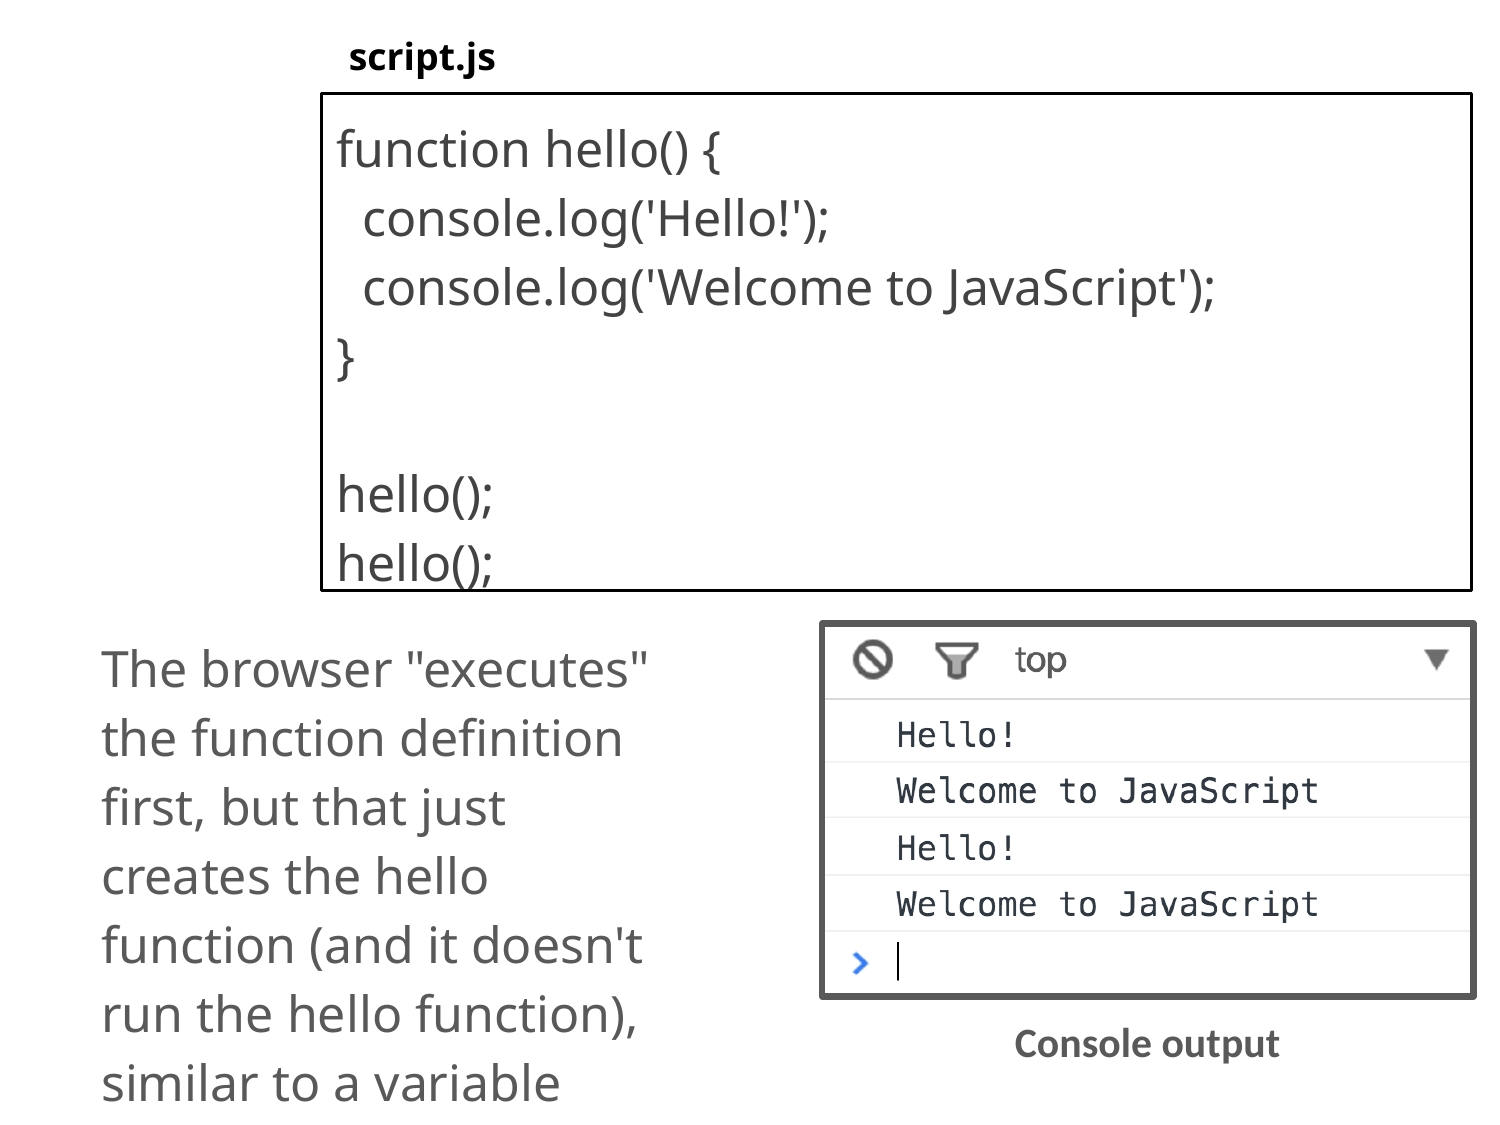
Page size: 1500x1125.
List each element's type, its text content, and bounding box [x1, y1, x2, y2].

list The browser "executes" the function definition first, but that just creates the hello function (and it doesn't run the hello function), similar to a variable declaration. [86, 613, 697, 981]
picture [825, 626, 1471, 993]
text_box function hello() { console.log('Hello!'); console.log('Welcome to JavaScript'); } hello(); hello(); [321, 93, 1472, 591]
text_box script.js [333, 21, 513, 94]
list Console output [825, 993, 1471, 1125]
